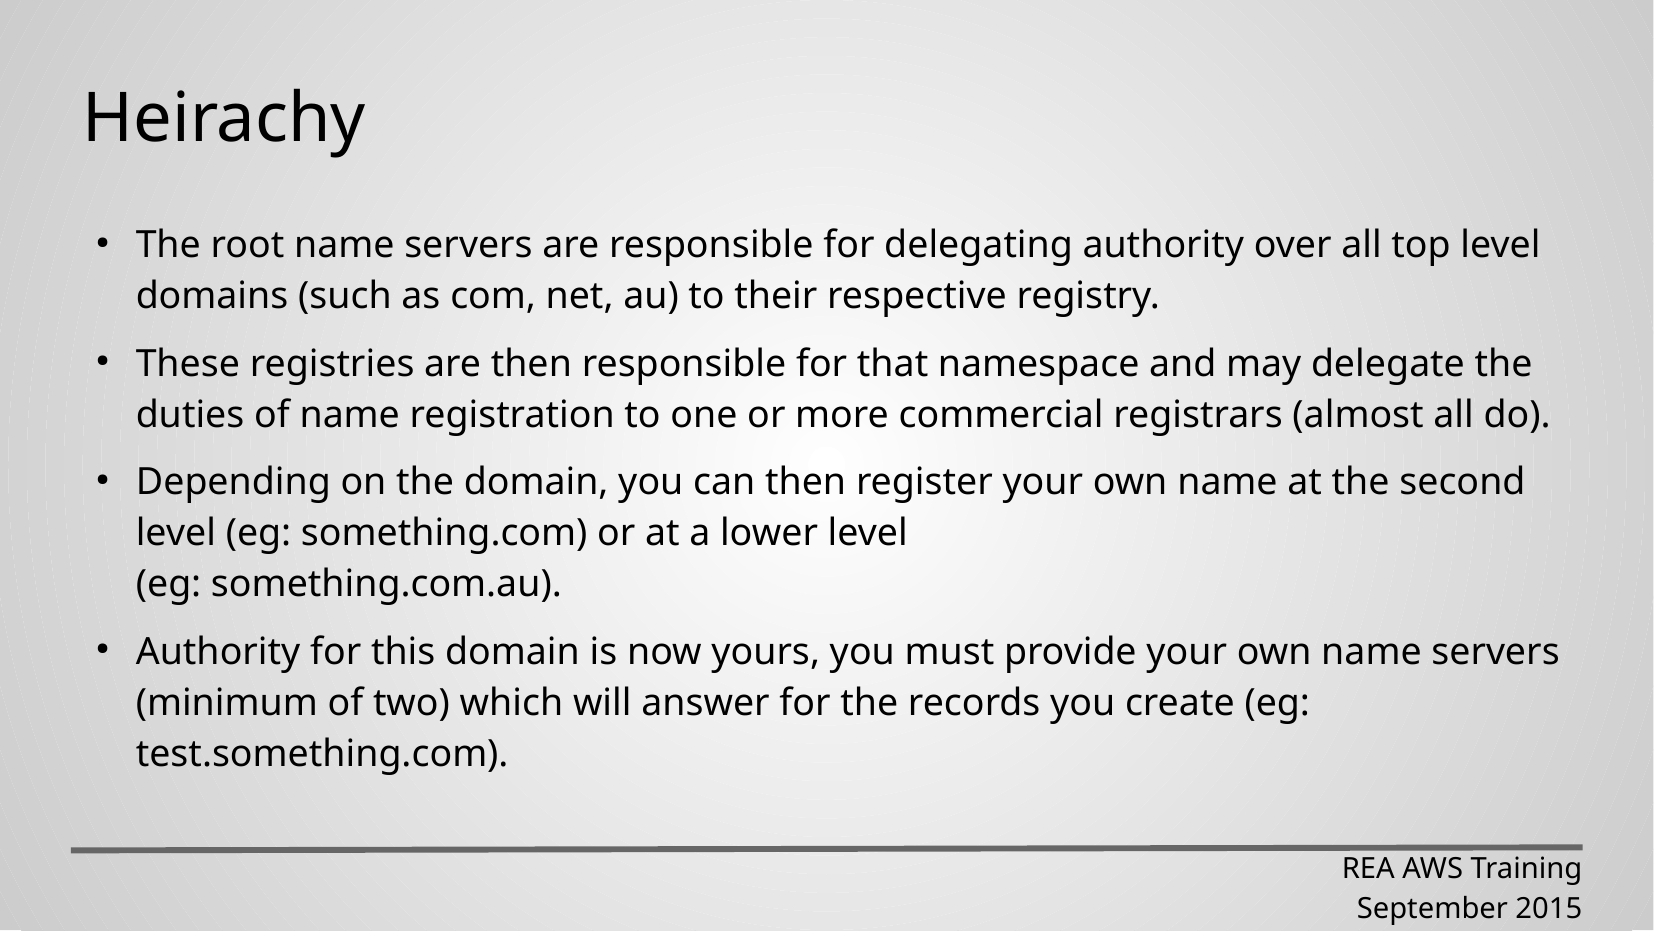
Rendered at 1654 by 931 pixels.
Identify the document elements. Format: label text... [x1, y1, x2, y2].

list The root name servers are responsible for delegating authority over all top level domains (such as com, net, au) to their respective registry. These registries are then responsible for that namespace and may delegate the duties of name registration to one or more commercial registrars (almost all do). Depending on the domain, you can then register your own name at the second level (eg: something.com) or at a lower level (eg: something.com.au). Authority for this domain is now yours, you must provide your own name servers (minimum of two) which will answer for the records you create (eg: test.something.com). [82, 217, 1571, 827]
title Heirachy [82, 37, 1571, 193]
